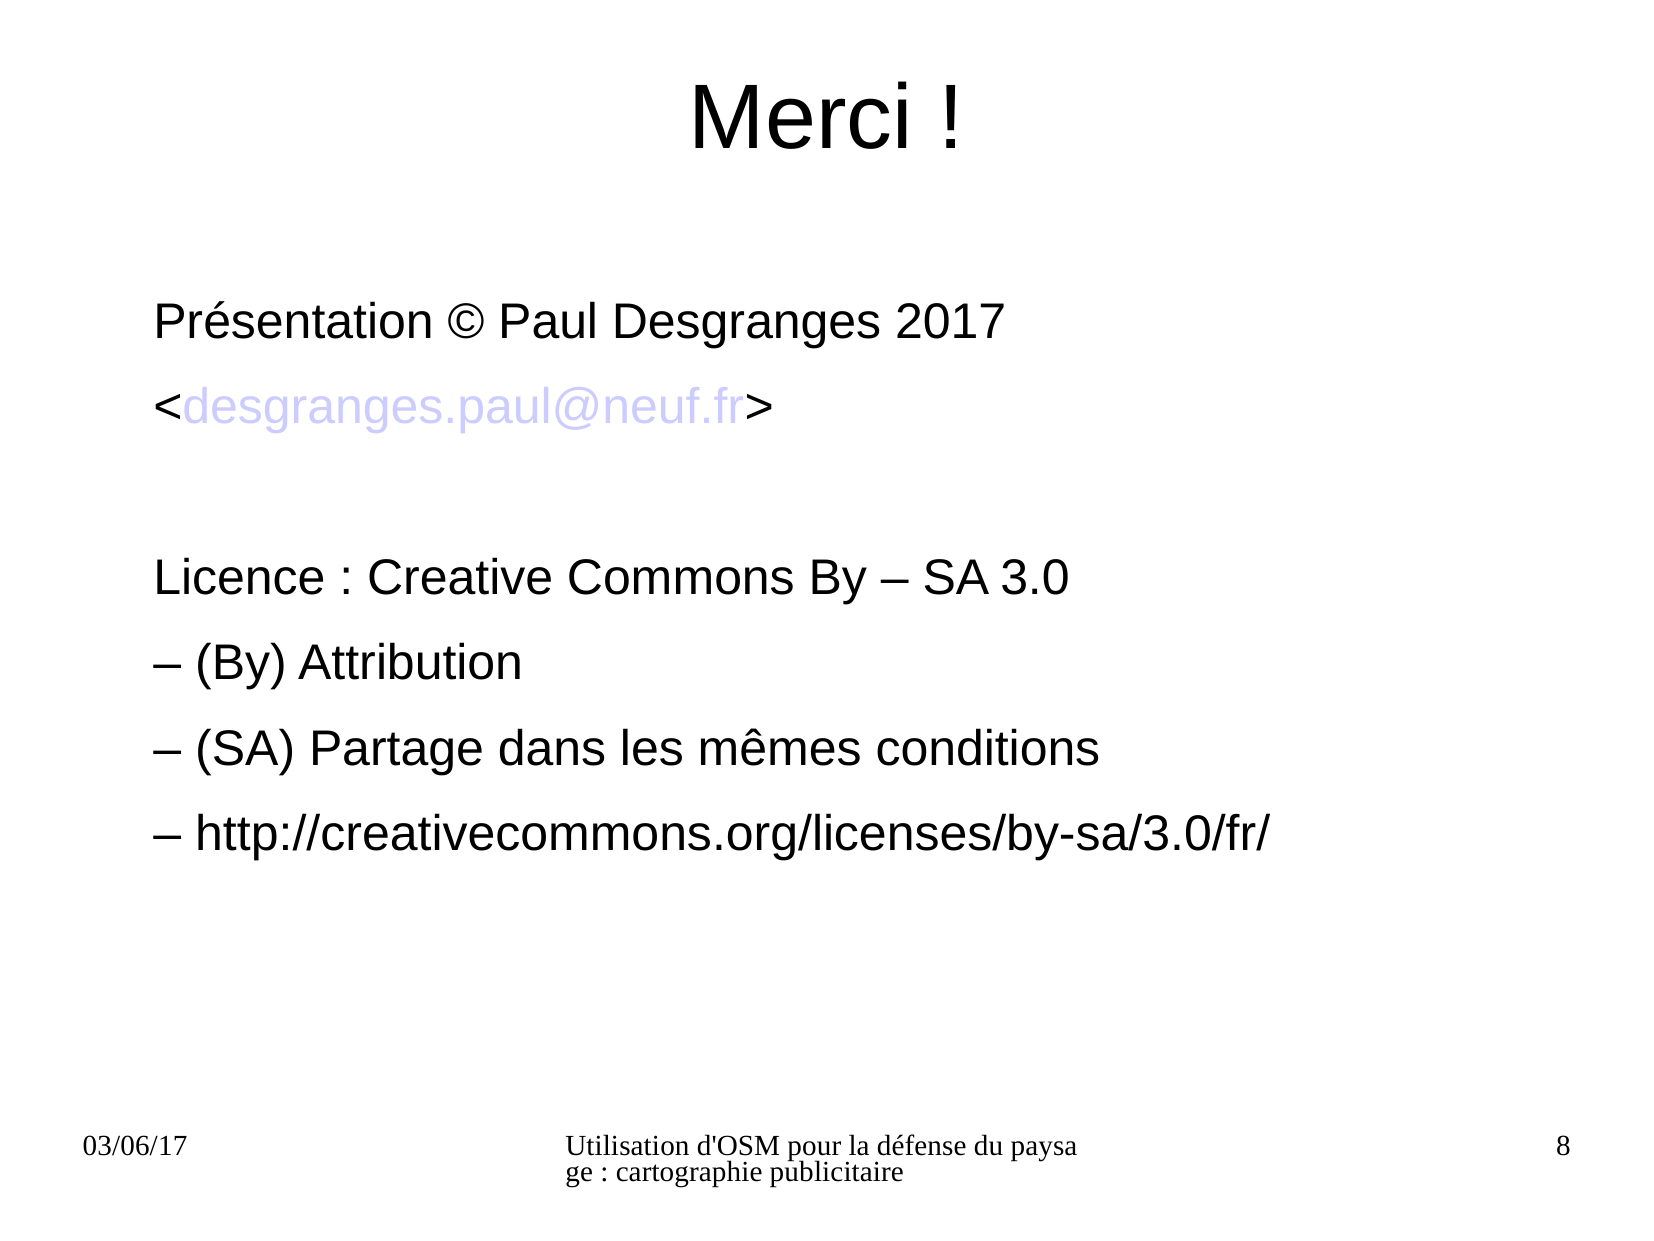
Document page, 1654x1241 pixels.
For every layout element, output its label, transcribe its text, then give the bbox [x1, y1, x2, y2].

list Présentation © Paul Desgranges 2017 <desgranges.paul@neuf.fr> Licence : Creative Commons By – SA 3.0 – (By) Attribution – (SA) Partage dans les mêmes conditions – http://creativecommons.org/licenses/by-sa/3.0/fr/ [82, 290, 1571, 1010]
title Merci ! [82, 49, 1571, 180]
